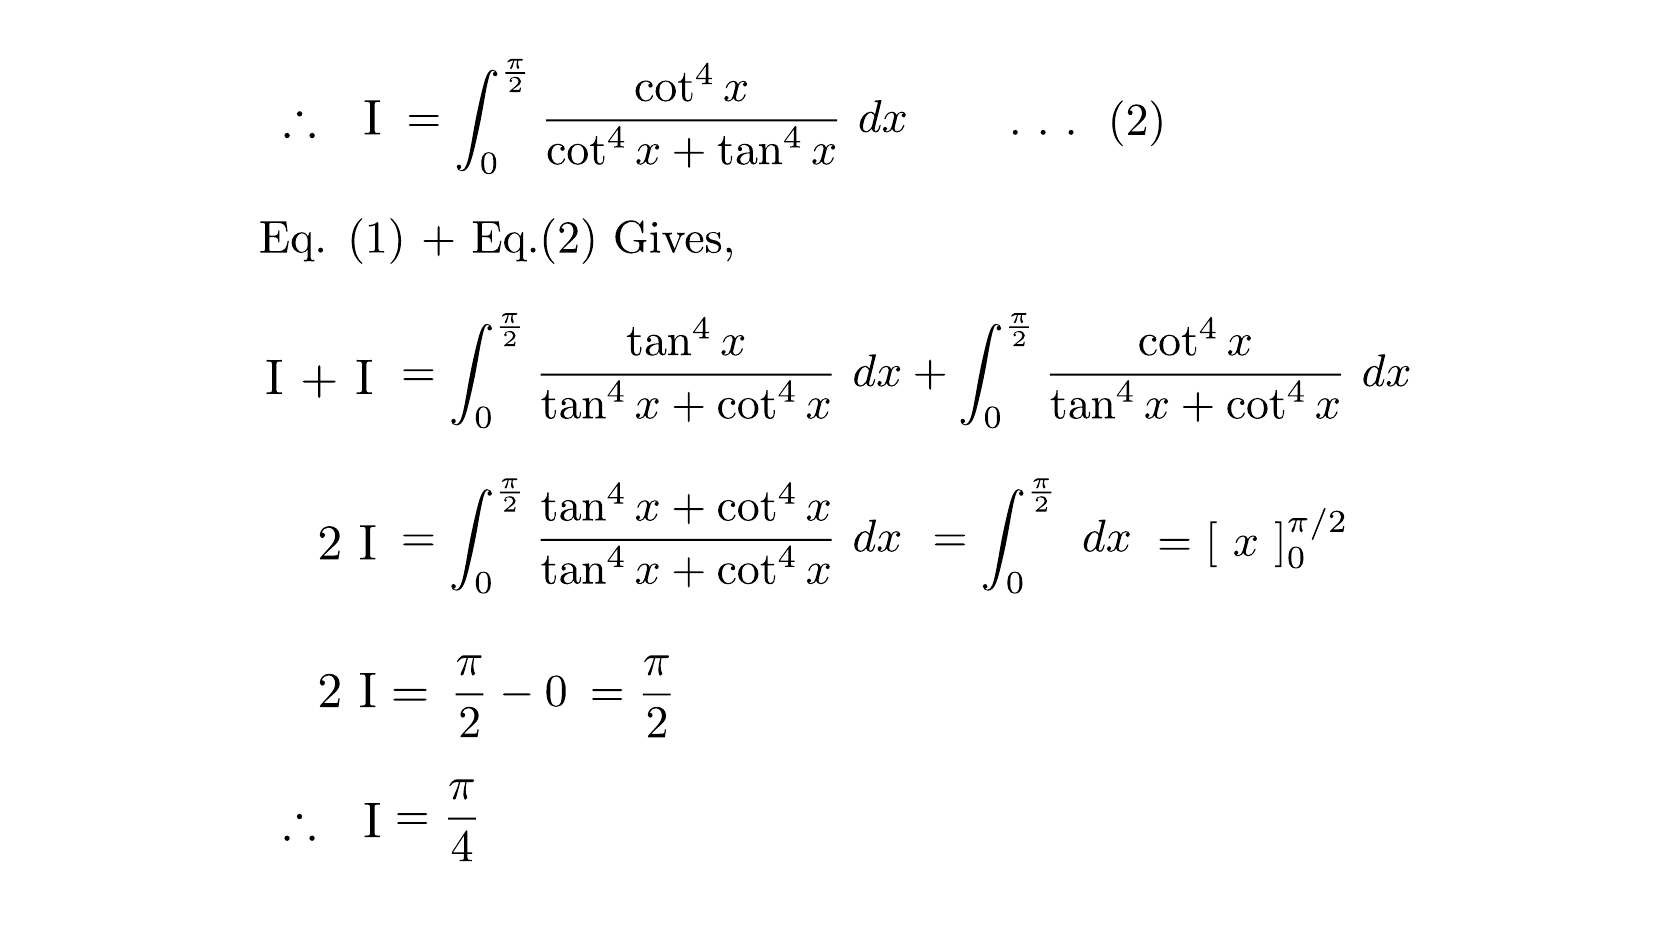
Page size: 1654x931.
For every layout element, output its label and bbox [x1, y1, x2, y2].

text_box [455, 655, 566, 738]
text_box [591, 655, 671, 738]
subtitle [59, 47, 1607, 898]
text_box [266, 359, 372, 399]
text_box [319, 525, 376, 560]
text_box [402, 478, 901, 594]
text_box [319, 672, 427, 708]
text_box [284, 100, 381, 139]
text_box [260, 218, 732, 264]
text_box [402, 313, 1410, 429]
text_box [284, 803, 380, 841]
text_box [934, 478, 1130, 594]
text_box [408, 58, 906, 175]
text_box [1159, 507, 1345, 569]
text_box [396, 779, 476, 862]
text_box [1011, 100, 1162, 147]
